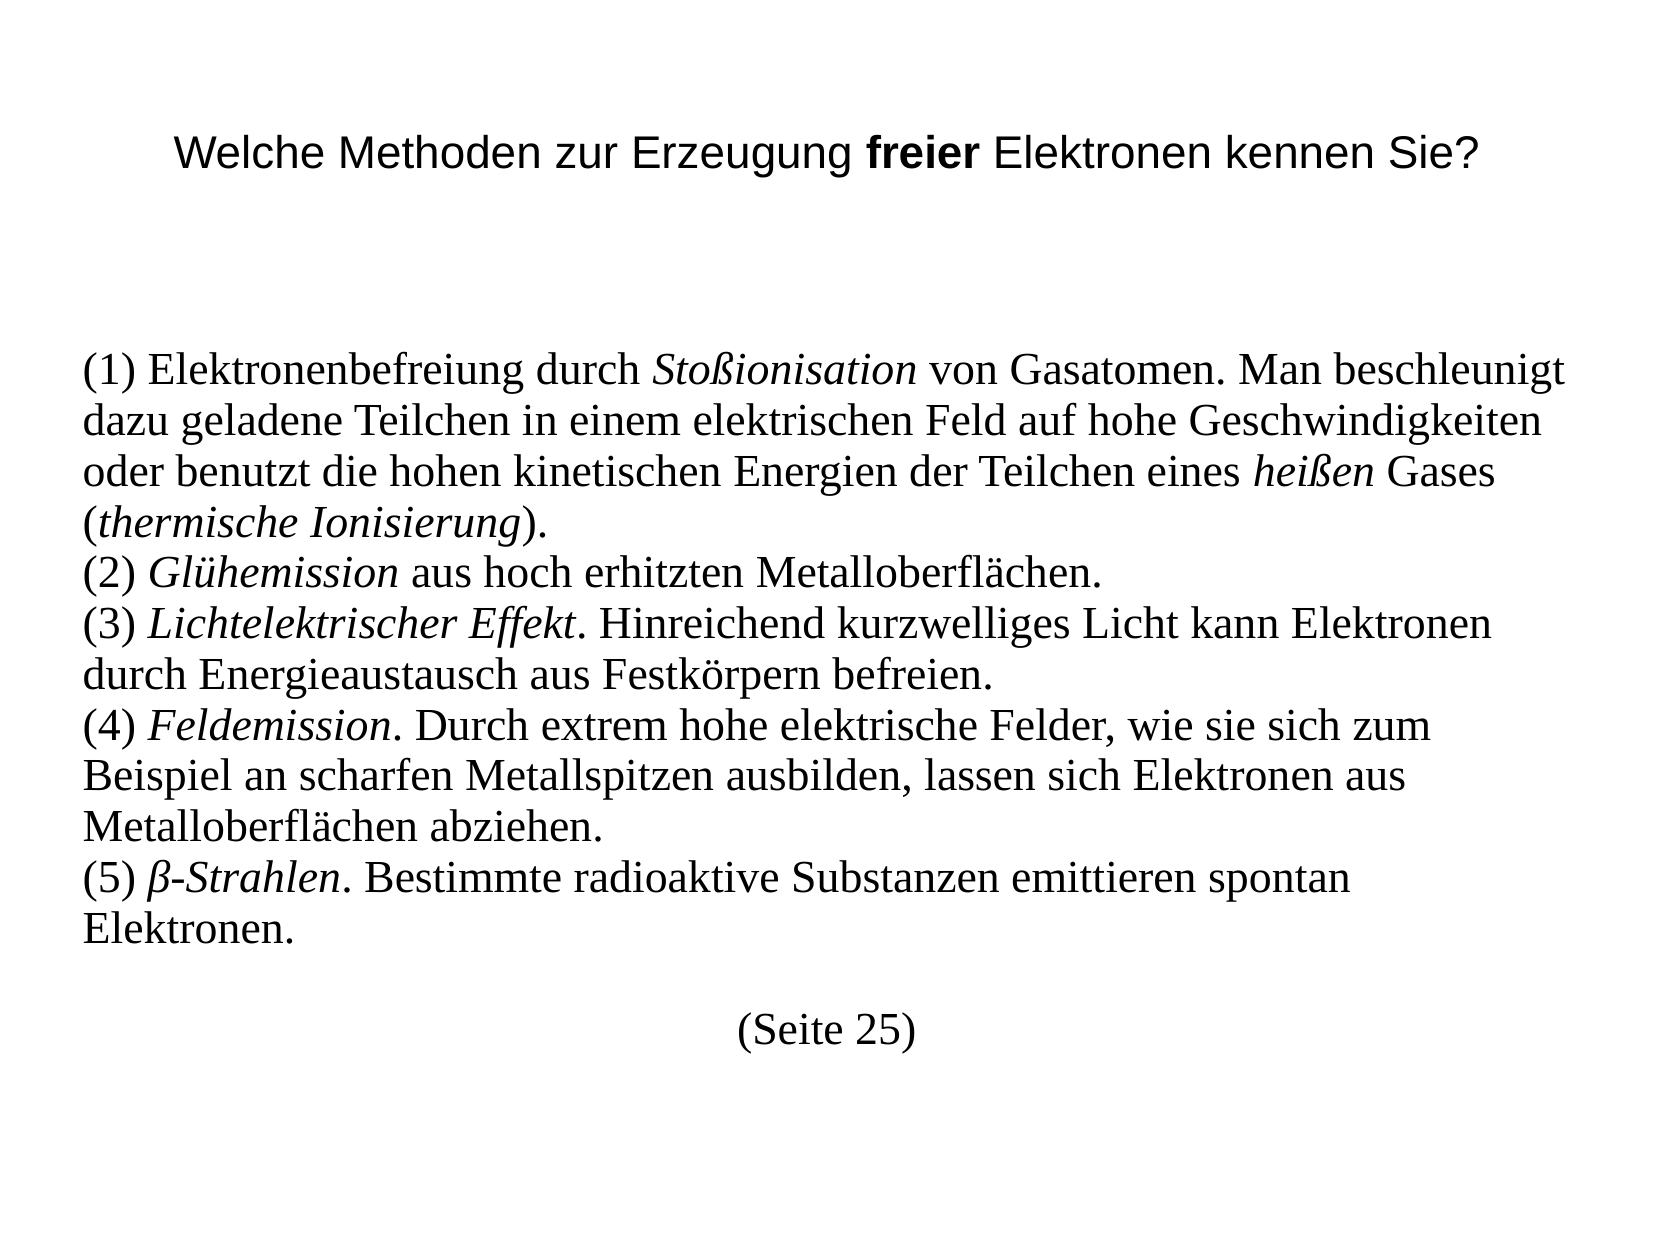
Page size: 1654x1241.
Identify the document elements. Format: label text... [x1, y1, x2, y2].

title Welche Methoden zur Erzeugung freier Elektronen kennen Sie? [82, 49, 1571, 257]
subtitle (1) Elektronenbefreiung durch Stoßionisation von Gasatomen. Man beschleunigt dazu geladene Teilchen in einem elektrischen Feld auf hohe Geschwindigkeiten oder benutzt die hohen kinetischen Energien der Teilchen eines heißen Gases (thermische Ionisierung). (2) Glühemission aus hoch erhitzten Metalloberflächen. (3) Lichtelektrischer Effekt. Hinreichend kurzwelliges Licht kann Elektronen durch Energieaustausch aus Festkörpern befreien. (4) Feldemission. Durch extrem hohe elektrische Felder, wie sie sich zum Beispiel an scharfen Metallspitzen ausbilden, lassen sich Elektronen aus Metalloberflächen abziehen. (5) β-Strahlen. Bestimmte radioaktive Substanzen emittieren spontan Elektronen. (Seite 25) [82, 290, 1571, 1109]
